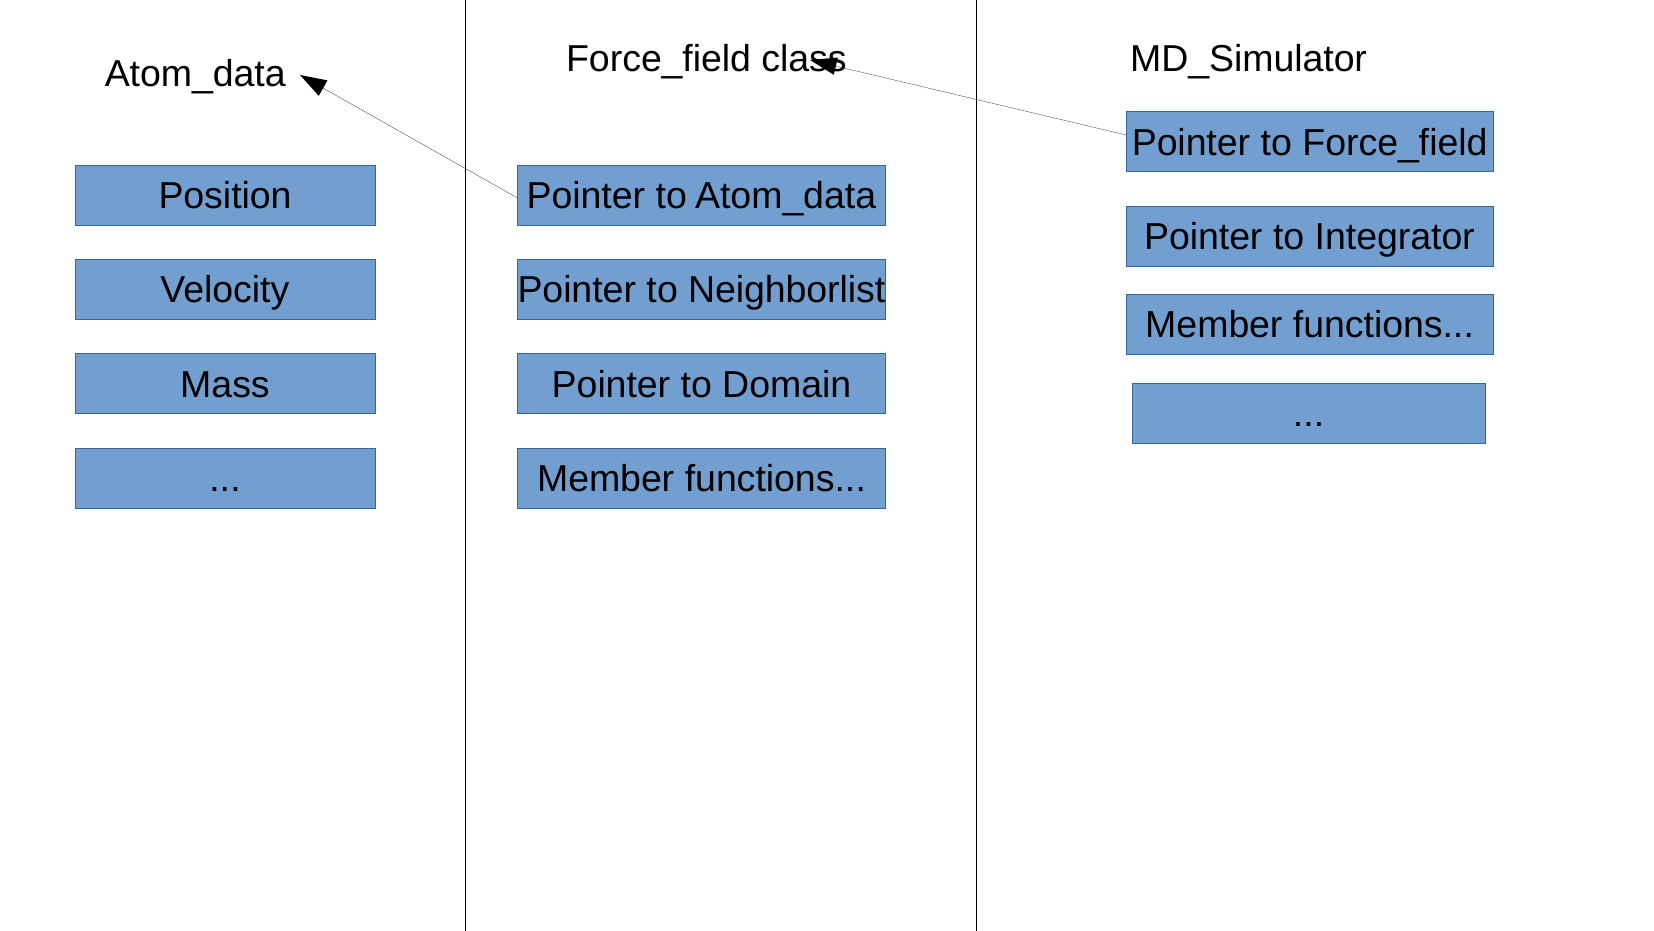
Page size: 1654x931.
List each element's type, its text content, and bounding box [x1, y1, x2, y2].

text_box Pointer to Integrator [1126, 206, 1494, 267]
text_box Force_field class [551, 30, 931, 129]
text_box Velocity [75, 259, 376, 320]
text_box MD_Simulator [1115, 30, 1641, 129]
text_box ... [1132, 383, 1486, 444]
text_box Pointer to Neighborlist [517, 259, 886, 320]
text_box Atom_data [90, 45, 376, 102]
text_box Pointer to Domain [517, 353, 886, 414]
text_box Position [75, 165, 376, 226]
text_box ... [75, 448, 376, 509]
text_box Member functions... [1126, 294, 1494, 355]
text_box Pointer to Force_field [1126, 111, 1494, 172]
text_box Pointer to Atom_data [517, 165, 886, 226]
text_box Mass [75, 353, 376, 414]
text_box Member functions... [517, 448, 886, 509]
